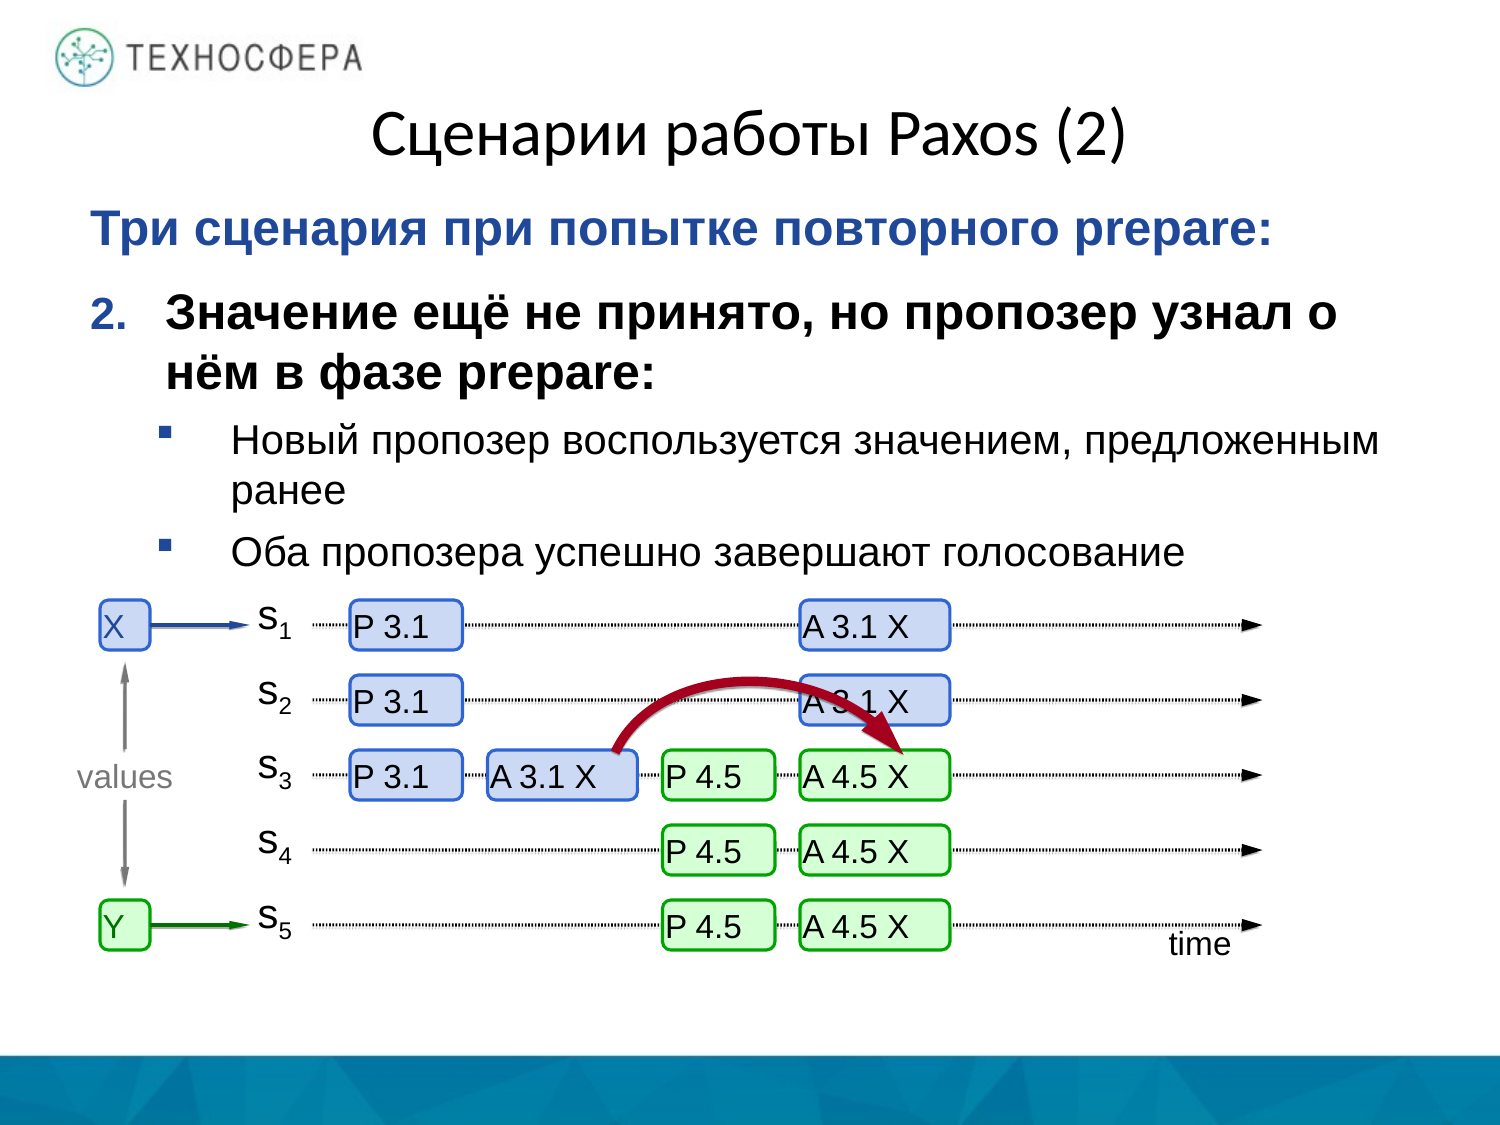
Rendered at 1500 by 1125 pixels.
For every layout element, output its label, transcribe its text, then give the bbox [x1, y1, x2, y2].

title Сценарии работы Paxos (2) [75, 45, 1426, 233]
text_box time [1149, 922, 1250, 963]
text_box A 4.5 X [799, 750, 950, 801]
text_box s1 [237, 587, 313, 645]
text_box X [99, 600, 151, 651]
text_box P 4.5 [662, 900, 775, 951]
list Три сценария при попытке повторного prepare: Значение ещё не принято, но пропозер узнал о нём в фазе prepare: Новый пропозер воспользуется значением, предложенным ранее Оба пропозера успешно завершают голосование [75, 187, 1463, 513]
text_box P 4.5 [662, 750, 775, 801]
picture [0, 0, 1500, 1057]
text_box Y [99, 900, 151, 951]
text_box A 4.5 X [799, 825, 950, 876]
text_box values [62, 754, 188, 795]
text_box P 3.1 [350, 750, 463, 801]
text_box A 3.1 X [800, 675, 950, 725]
text_box A 3.1 X [799, 696, 864, 726]
text_box s5 [237, 887, 313, 944]
text_box s4 [237, 812, 313, 869]
text_box P 3.1 [350, 675, 463, 726]
text_box s2 [237, 662, 313, 720]
text_box A 4.5 X [799, 900, 950, 951]
text_box P 3.1 [350, 600, 463, 651]
text_box P 4.5 [662, 825, 775, 876]
text_box A 3.1 X [799, 600, 950, 651]
text_box s3 [237, 737, 313, 794]
text_box A 3.1 X [487, 750, 638, 801]
